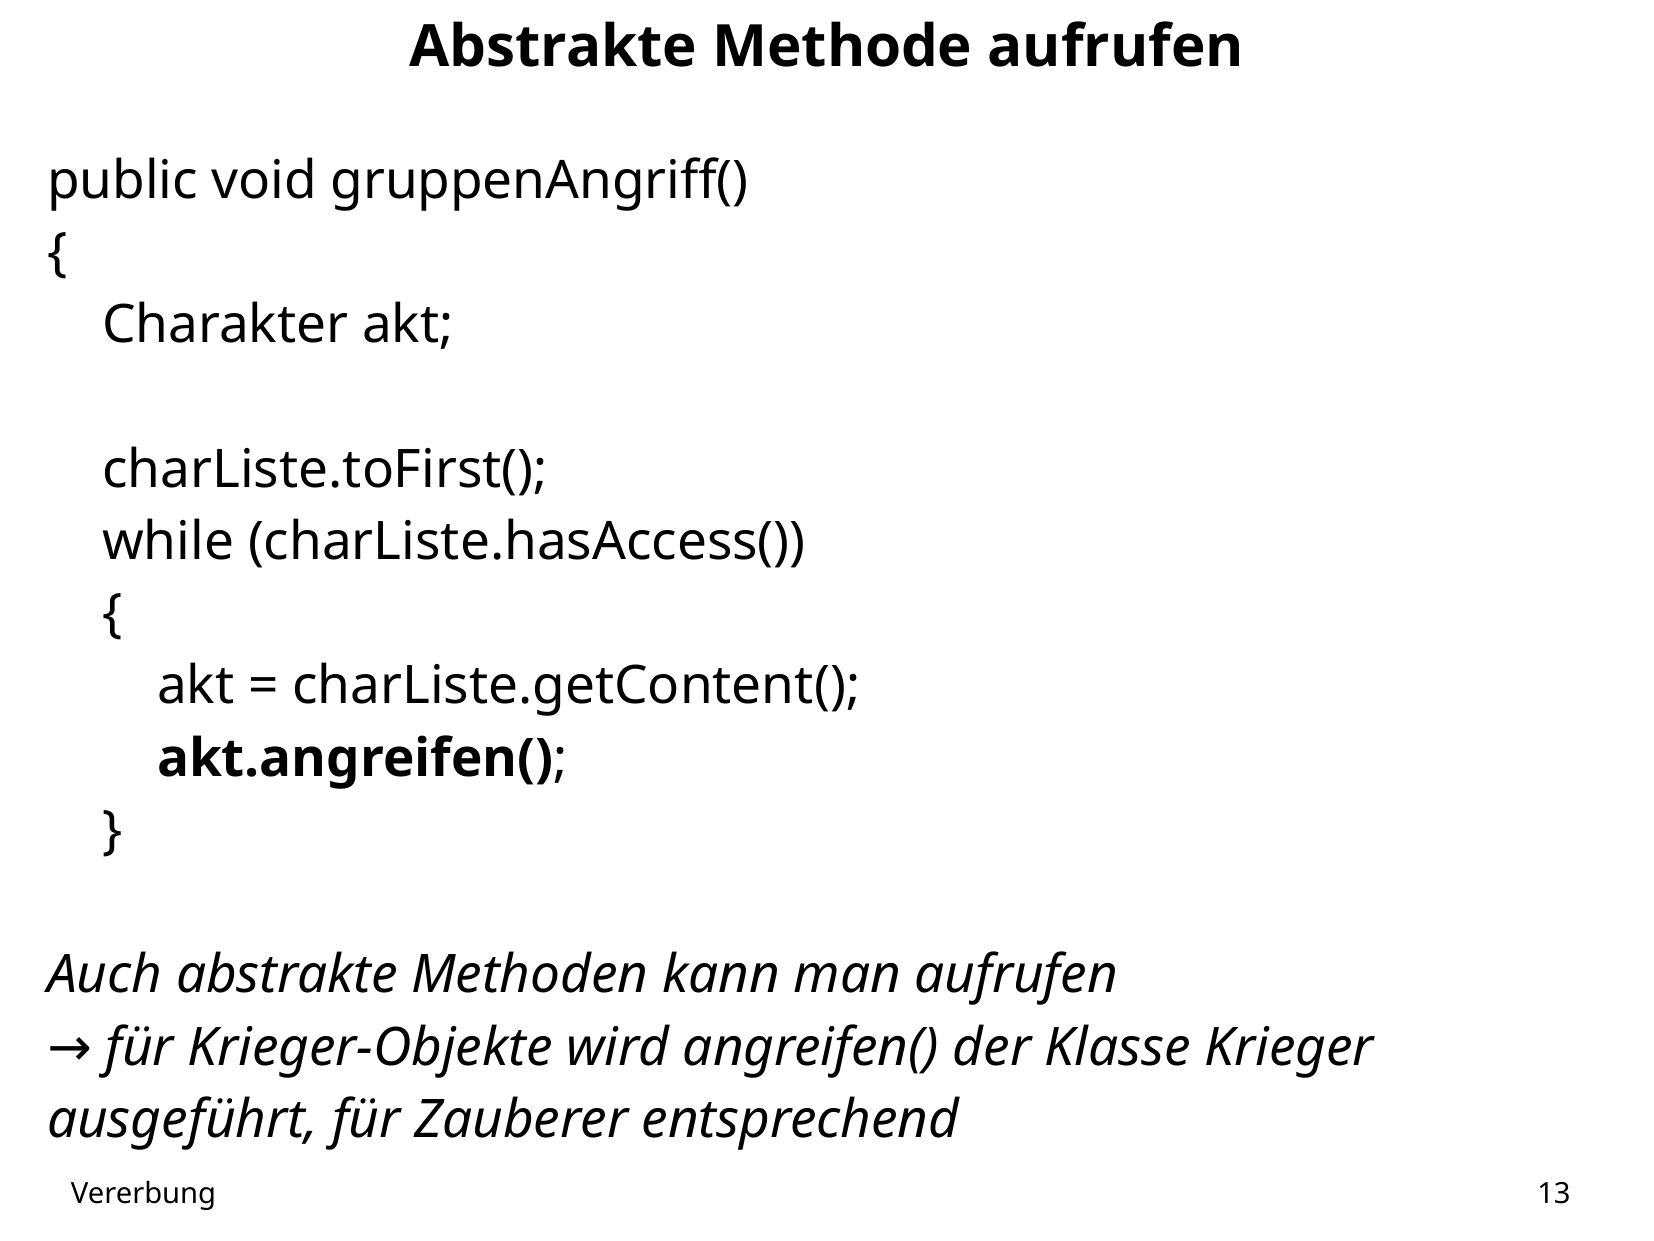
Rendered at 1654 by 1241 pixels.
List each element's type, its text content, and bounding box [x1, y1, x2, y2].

list public void gruppenAngriff() { Charakter akt; charListe.toFirst(); while (charListe.hasAccess()) { akt = charListe.getContent(); akt.angreifen(); } Auch abstrakte Methoden kann man aufrufen → für Krieger-Objekte wird angreifen() der Klasse Krieger ausgeführt, für Zauberer entsprechend [47, 141, 1619, 1158]
title Abstrakte Methode aufrufen [0, 5, 1654, 83]
